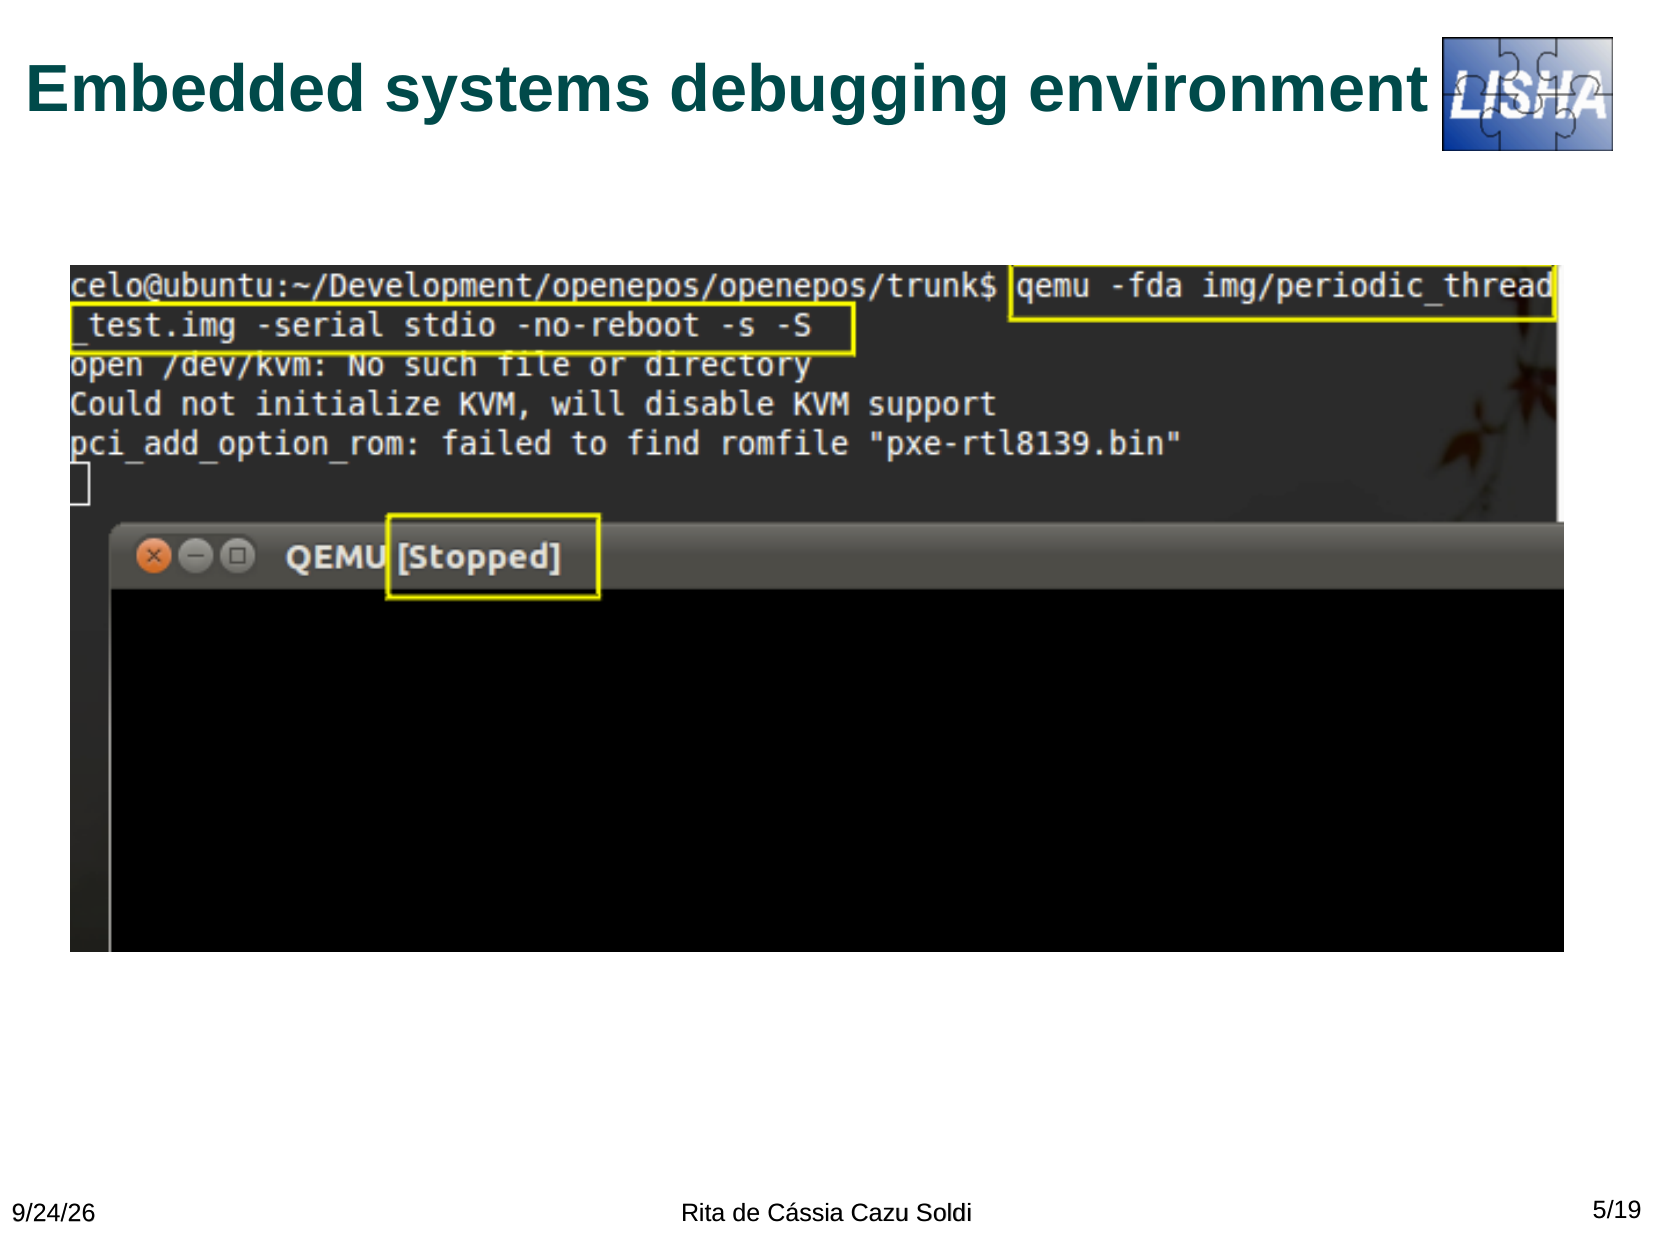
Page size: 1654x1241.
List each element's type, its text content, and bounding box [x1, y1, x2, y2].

title Embedded systems debugging environment [25, 37, 1436, 151]
picture [70, 265, 1564, 952]
picture [1442, 37, 1613, 151]
